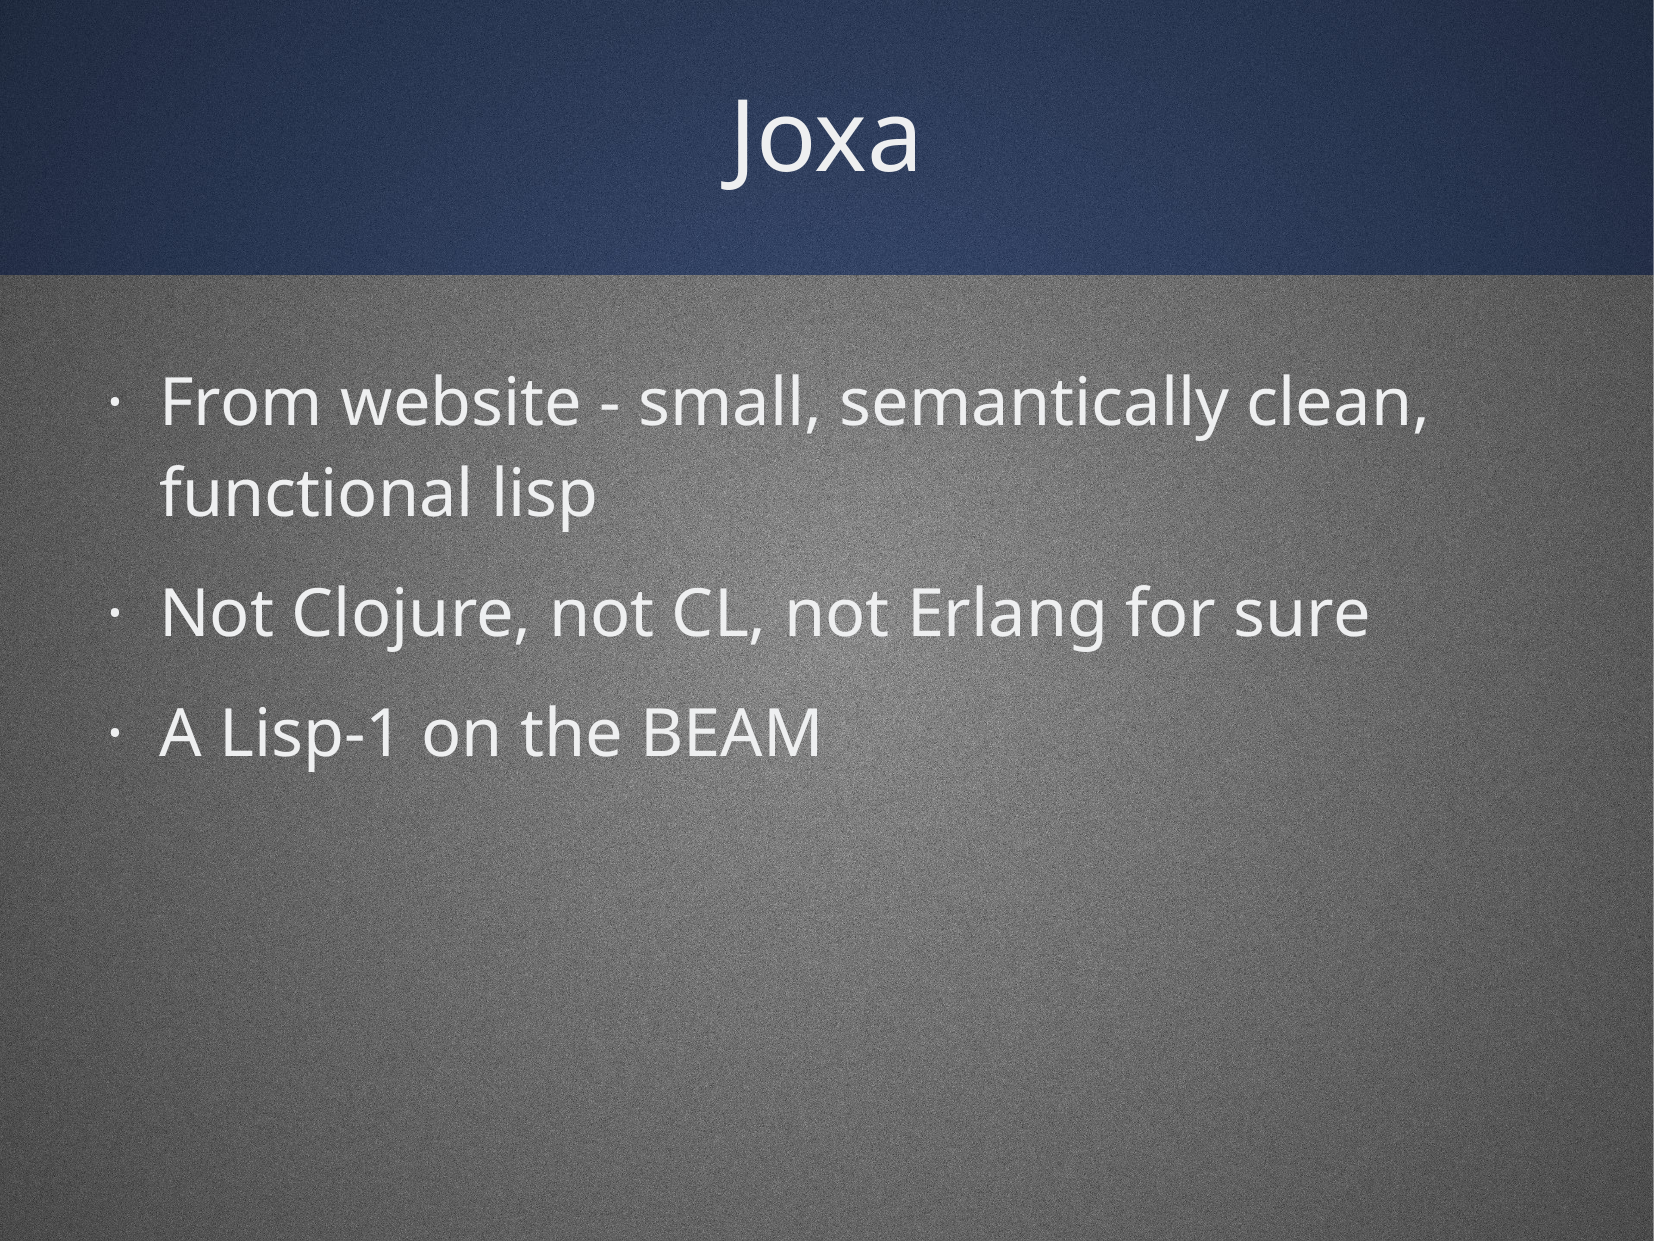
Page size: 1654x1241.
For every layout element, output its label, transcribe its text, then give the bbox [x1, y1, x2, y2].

title Joxa [88, 29, 1565, 237]
list From website - small, semantically clean, functional lisp Not Clojure, not CL, not Erlang for sure A Lisp-1 on the BEAM [88, 354, 1565, 1063]
picture [0, 0, 1654, 1241]
